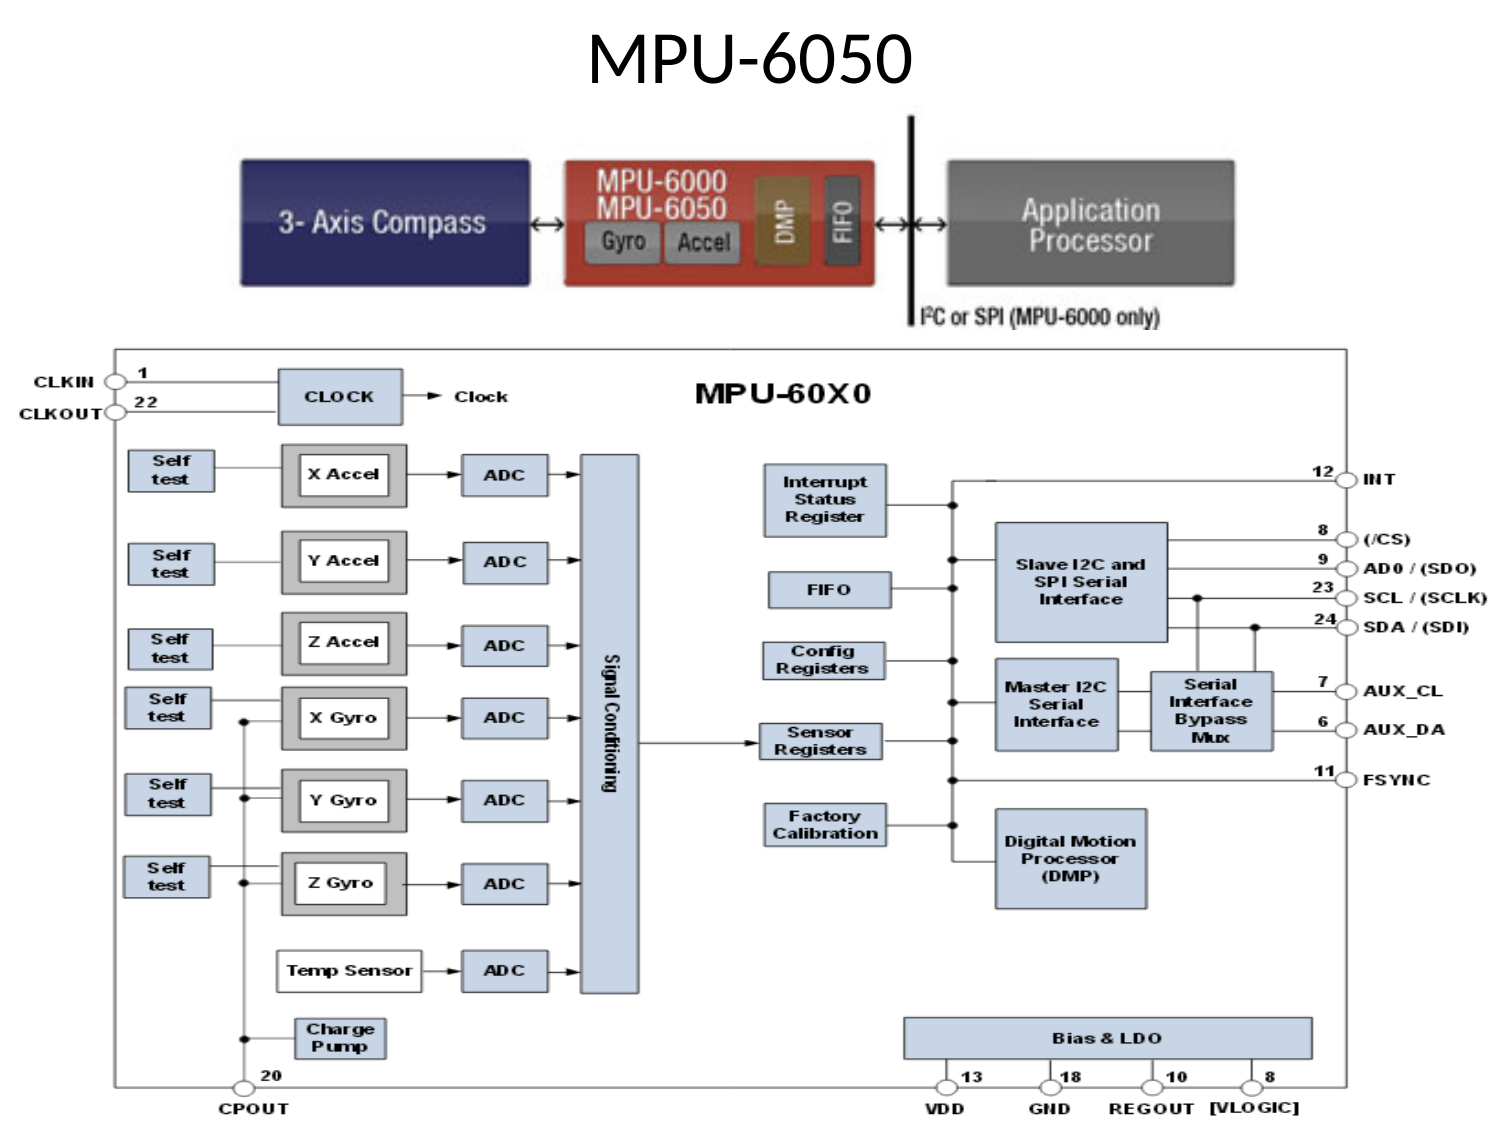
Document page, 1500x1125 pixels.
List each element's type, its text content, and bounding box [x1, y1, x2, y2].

title MPU-6050 [75, 0, 1425, 106]
picture [212, 105, 1263, 330]
picture [0, 337, 1500, 1125]
